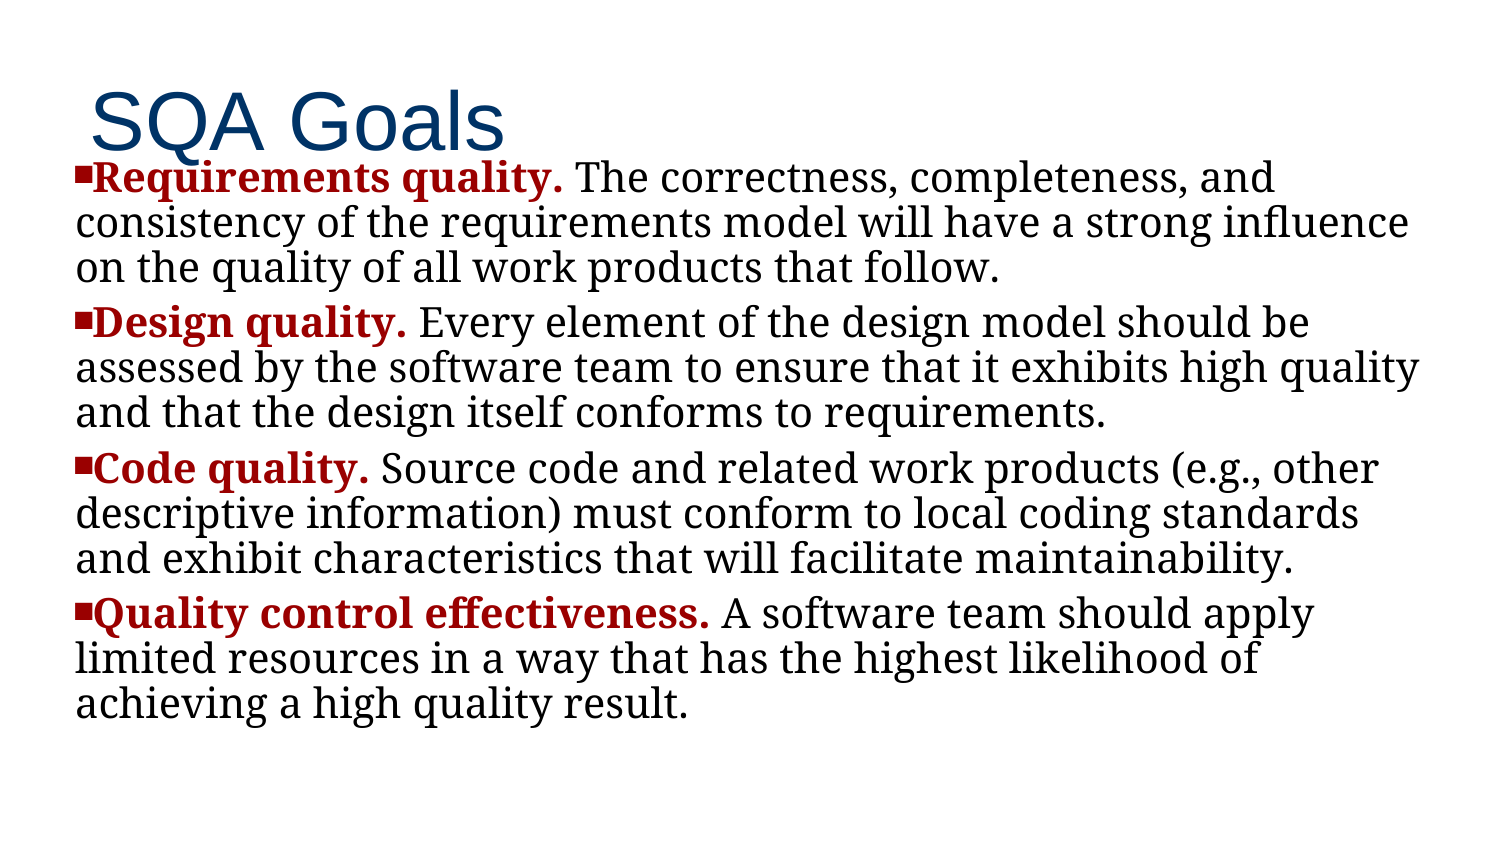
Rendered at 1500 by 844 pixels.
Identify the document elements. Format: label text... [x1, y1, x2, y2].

title SQA Goals [75, 33, 1425, 156]
subtitle Requirements quality. The correctness, completeness, and consistency of the requirements model will have a strong influence on the quality of all work products that follow. Design quality. Every element of the design model should be assessed by the software team to ensure that it exhibits high quality and that the design itself conforms to requirements. Code quality. Source code and related work products (e.g., other descriptive information) must conform to local coding standards and exhibit characteristics that will facilitate maintainability. Quality control effectiveness. A software team should apply limited resources in a way that has the highest likelihood of achieving a high quality result. [75, 156, 1425, 728]
